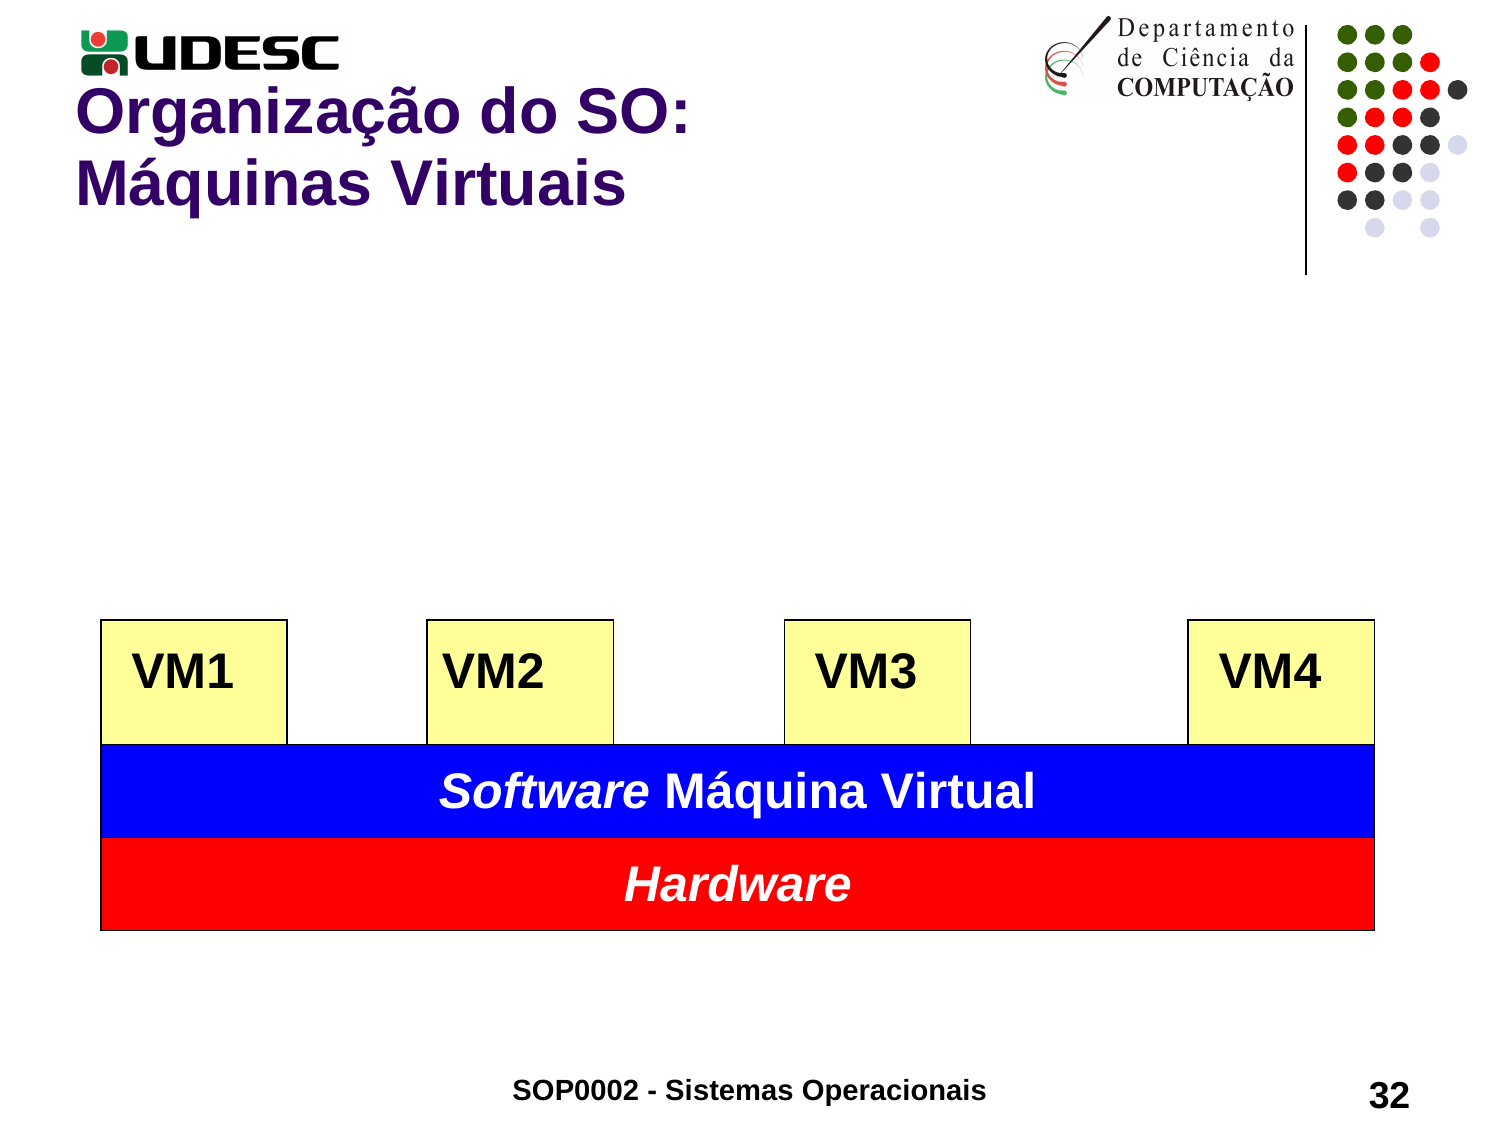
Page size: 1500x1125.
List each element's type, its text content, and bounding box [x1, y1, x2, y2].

text_box VM3 [799, 635, 933, 707]
text_box [100, 620, 288, 745]
text_box [427, 620, 614, 745]
picture [1045, 16, 1294, 62]
text_box [784, 620, 971, 745]
text_box VM4 [1203, 635, 1337, 707]
text_box Hardware [100, 838, 1375, 931]
picture [74, 23, 346, 62]
text_box VM2 [427, 635, 560, 707]
text_box VM1 [116, 635, 249, 707]
title Organização do SO: Máquinas Virtuais [74, 62, 1313, 233]
text_box Software Máquina Virtual [100, 744, 1375, 838]
text_box [1188, 620, 1375, 745]
